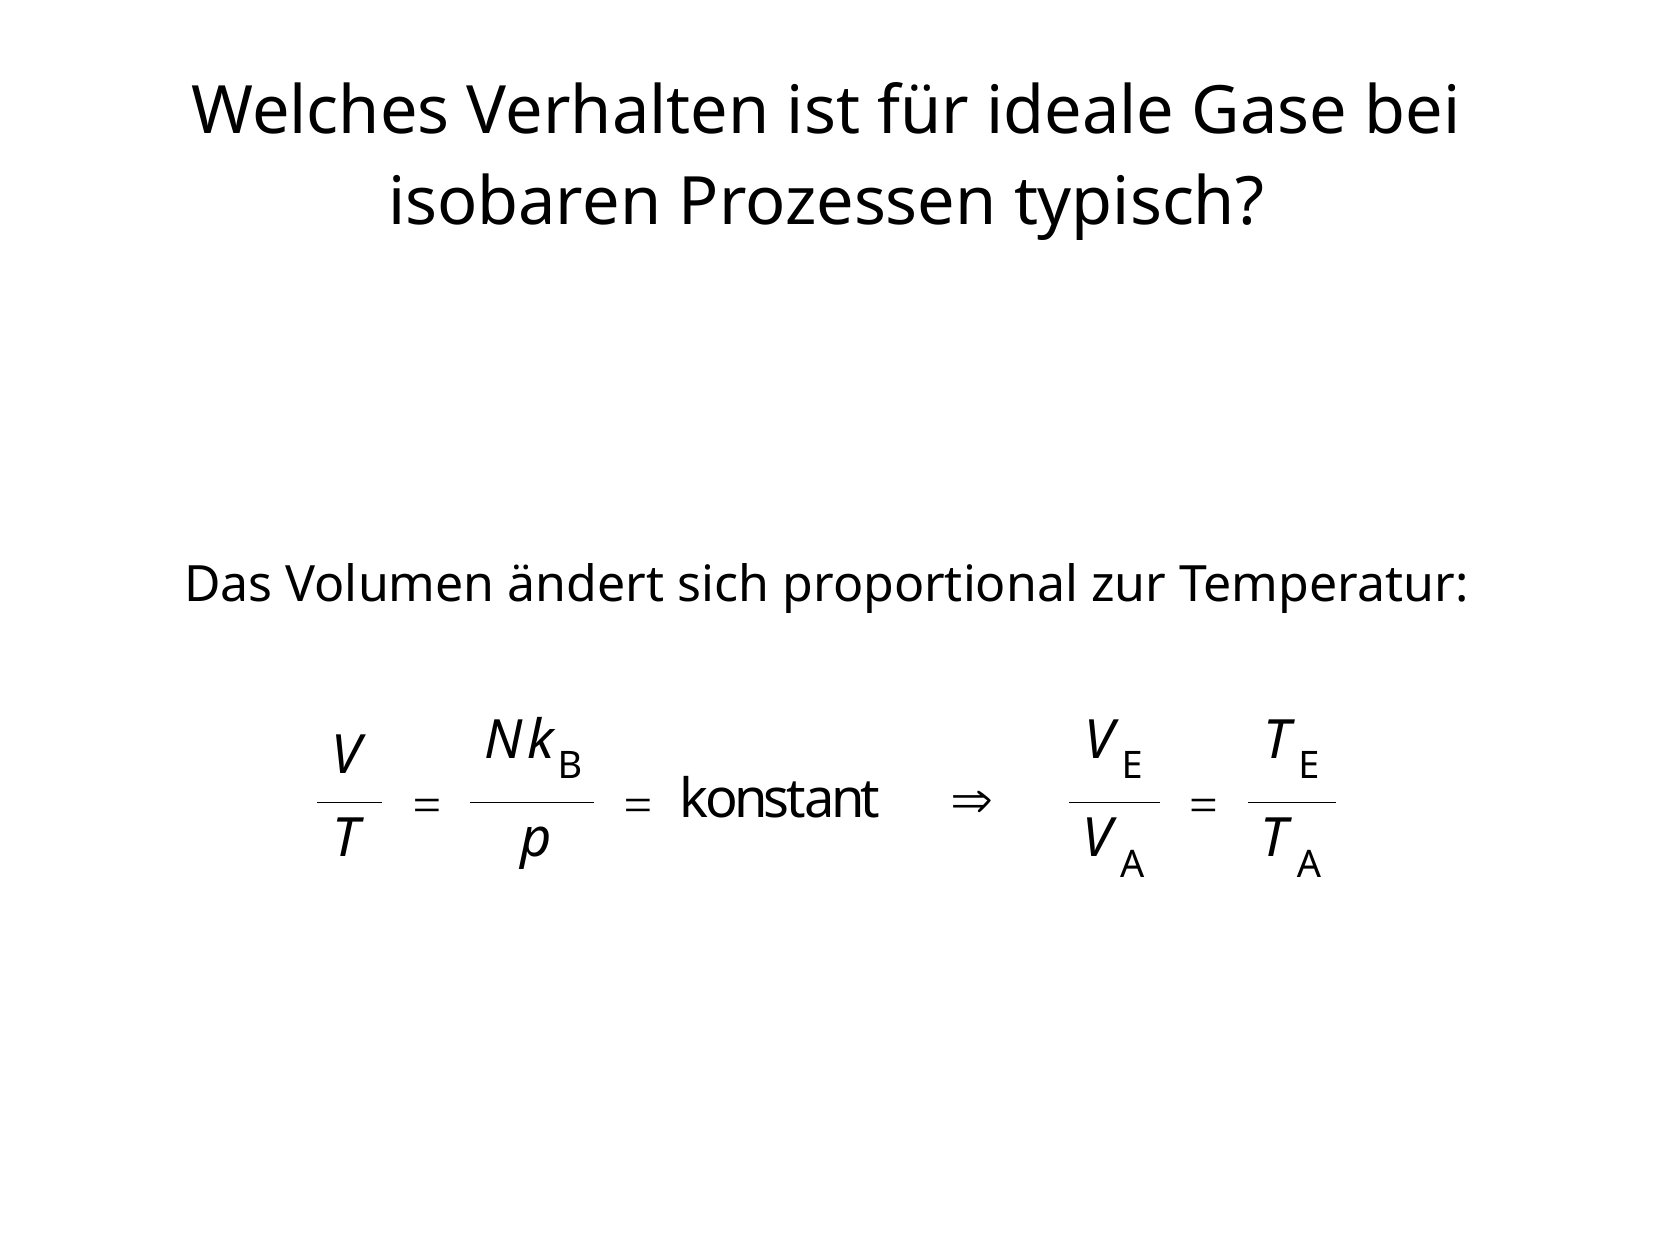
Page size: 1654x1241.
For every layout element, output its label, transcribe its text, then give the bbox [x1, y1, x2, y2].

subtitle Das Volumen ändert sich proportional zur Temperatur: [82, 290, 1571, 1010]
title Welches Verhalten ist für ideale Gase bei isobaren Prozessen typisch? [82, 49, 1571, 257]
chart [309, 706, 1345, 888]
